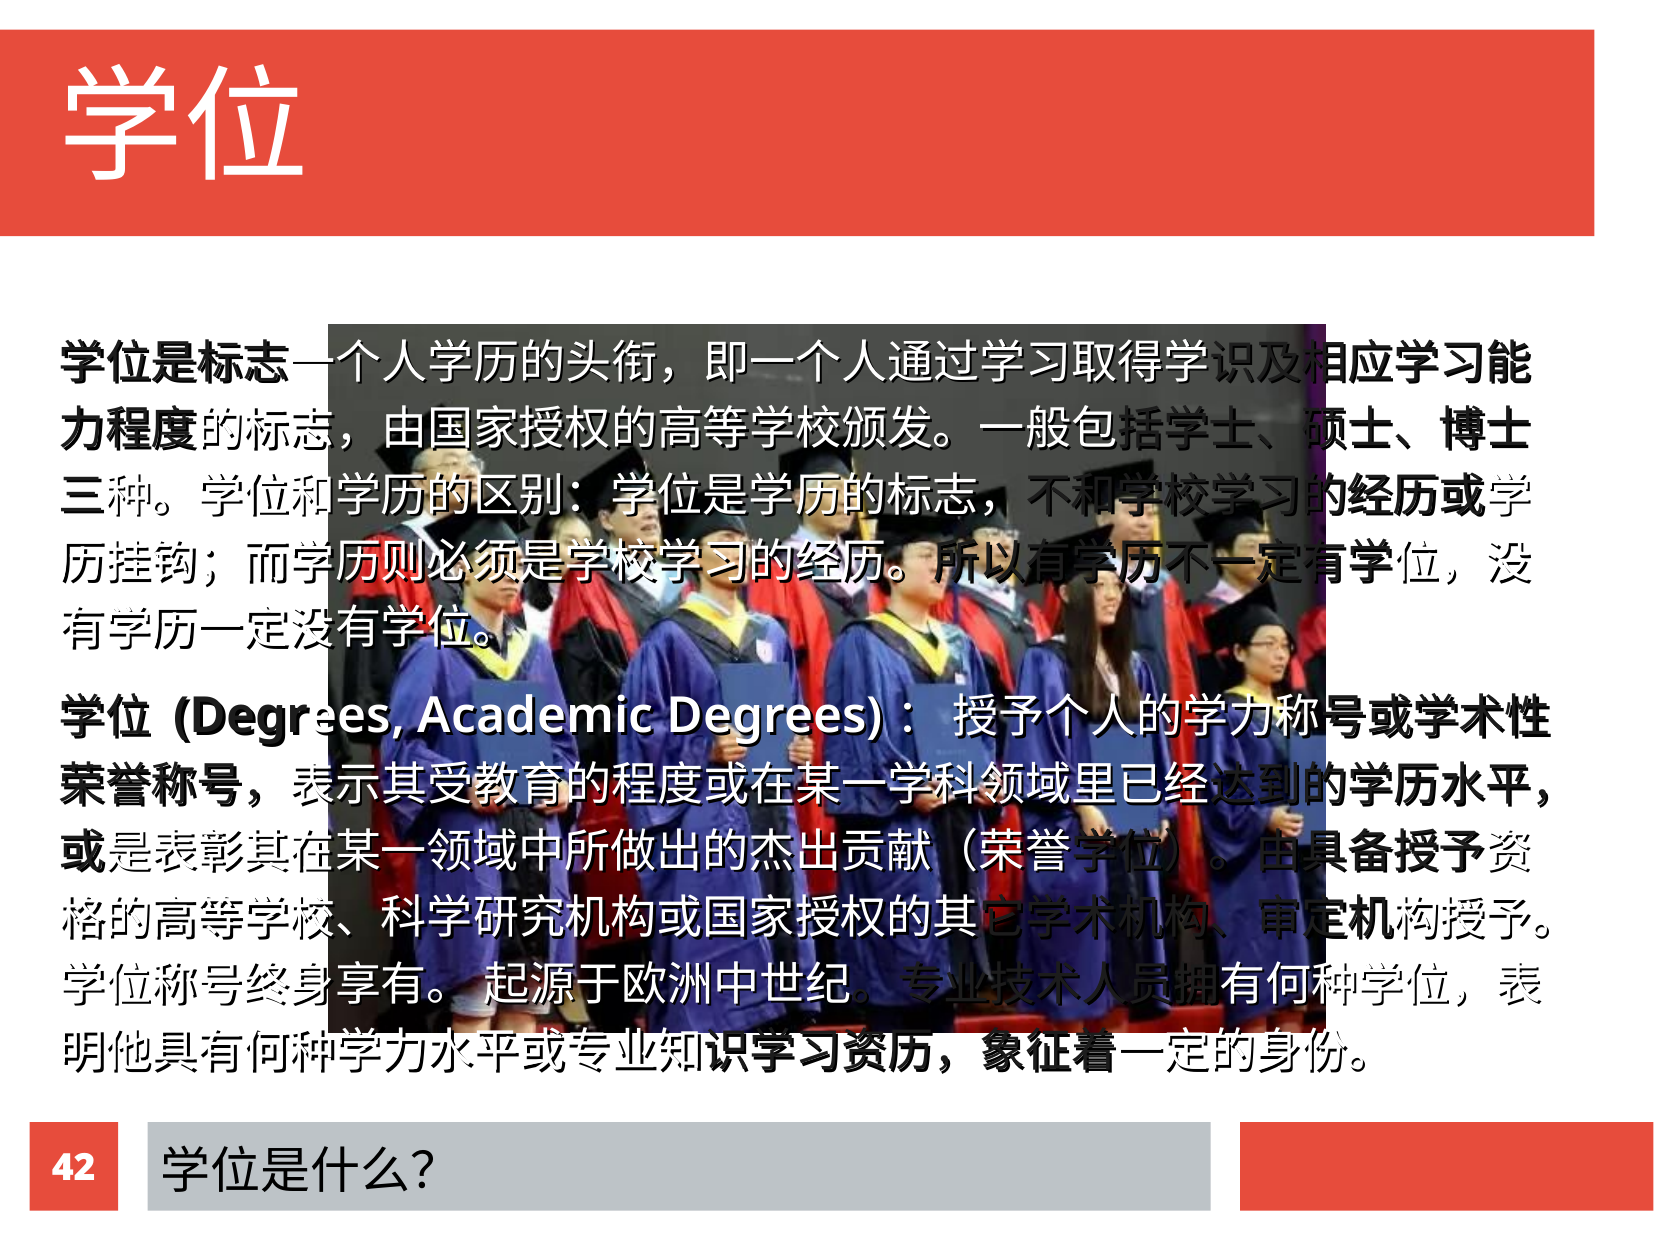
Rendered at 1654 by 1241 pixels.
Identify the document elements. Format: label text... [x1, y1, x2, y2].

text_box 学位是什么？ [145, 1108, 497, 1224]
list 学位是标志一个人学历的头衔，即一个人通过学习取得学识及相应学习能力程度的标志，由国家授权的高等学校颁发。一般包括学士、硕士、博士三种。学位和学历的区别：学位是学历的标志，不和学校学习的经历或学历挂钩；而学历则必须是学校学习的经历。所以有学历不一定有学位，没有学历一定没有学位。 学位 (Degrees, Academic Degrees)： 授予个人的学力称号或学术性荣誉称号，表示其受教育的程度或在某一学科领域里已经达到的学历水平，或是表彰其在某一领域中所做出的杰出贡献（荣誉学位）。由具备授予资格的高等学校、科学研究机构或国家授权的其它学术机构、审定机构授予。学位称号终身享有。 起源于欧洲中世纪。专业技术人员拥有何种学位，表明他具有何种学力水平或专业知识学习资历，象征着一定的身份。 [59, 324, 1565, 1093]
title 学位 [59, 59, 1595, 207]
